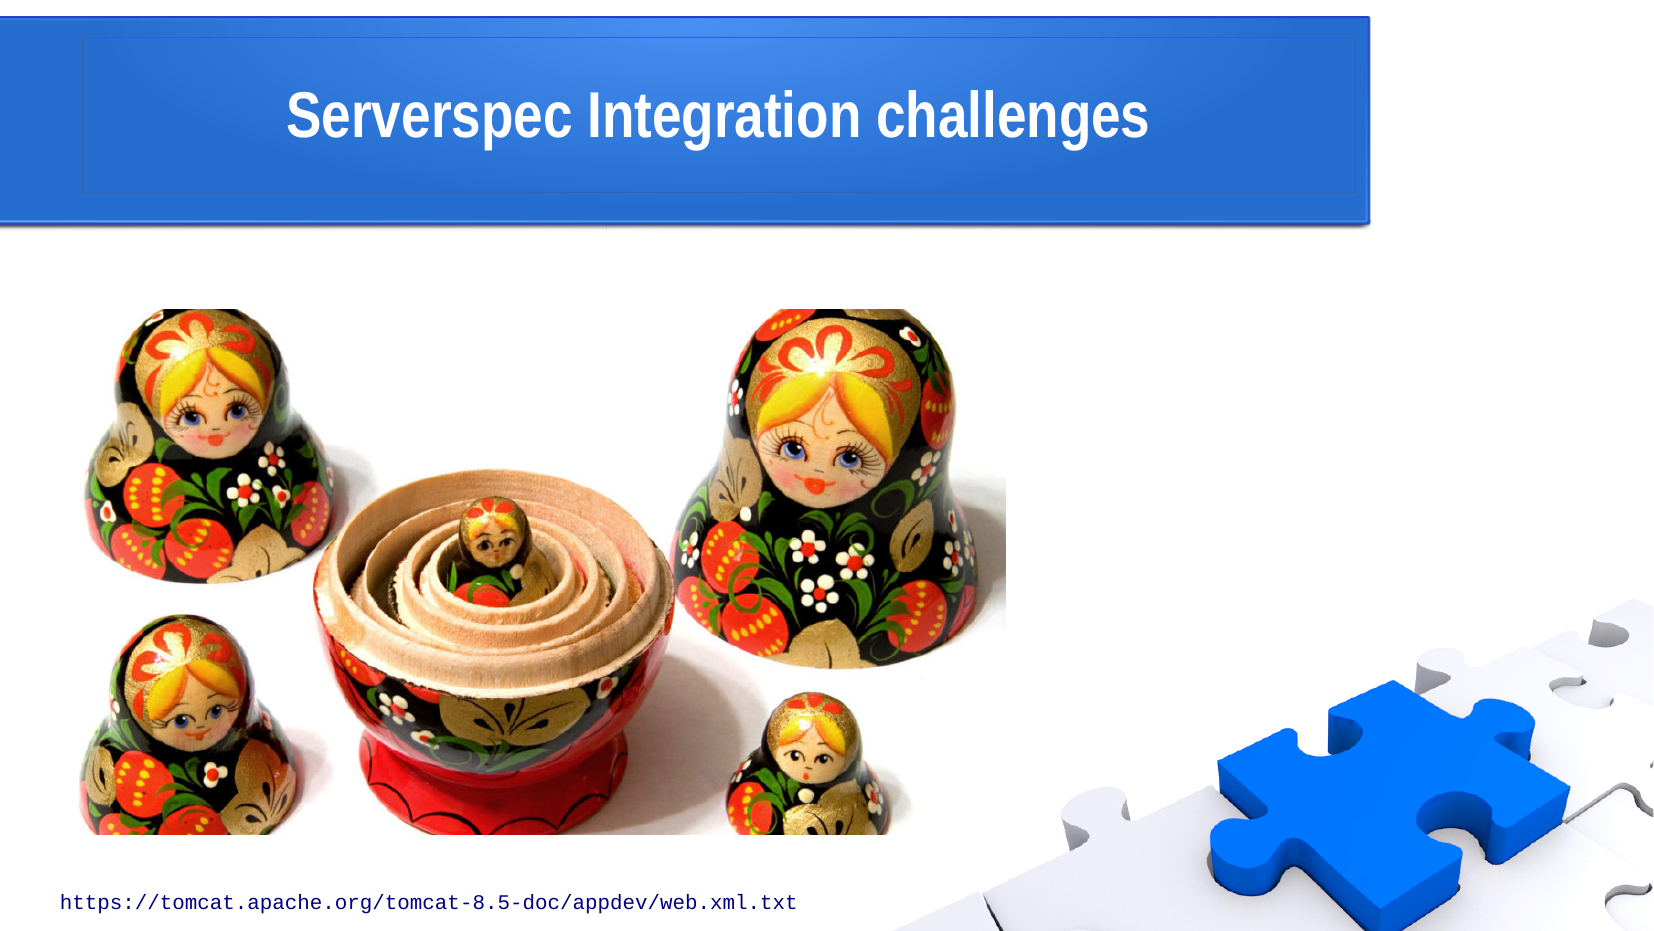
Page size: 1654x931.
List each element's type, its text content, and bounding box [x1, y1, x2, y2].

text_box https://tomcat.apache.org/tomcat-8.5-doc/appdev/web.xml.txt [45, 885, 961, 924]
title Serverspec Integration challenges [82, 37, 1356, 193]
picture [57, 309, 1654, 931]
picture [0, 16, 1375, 231]
